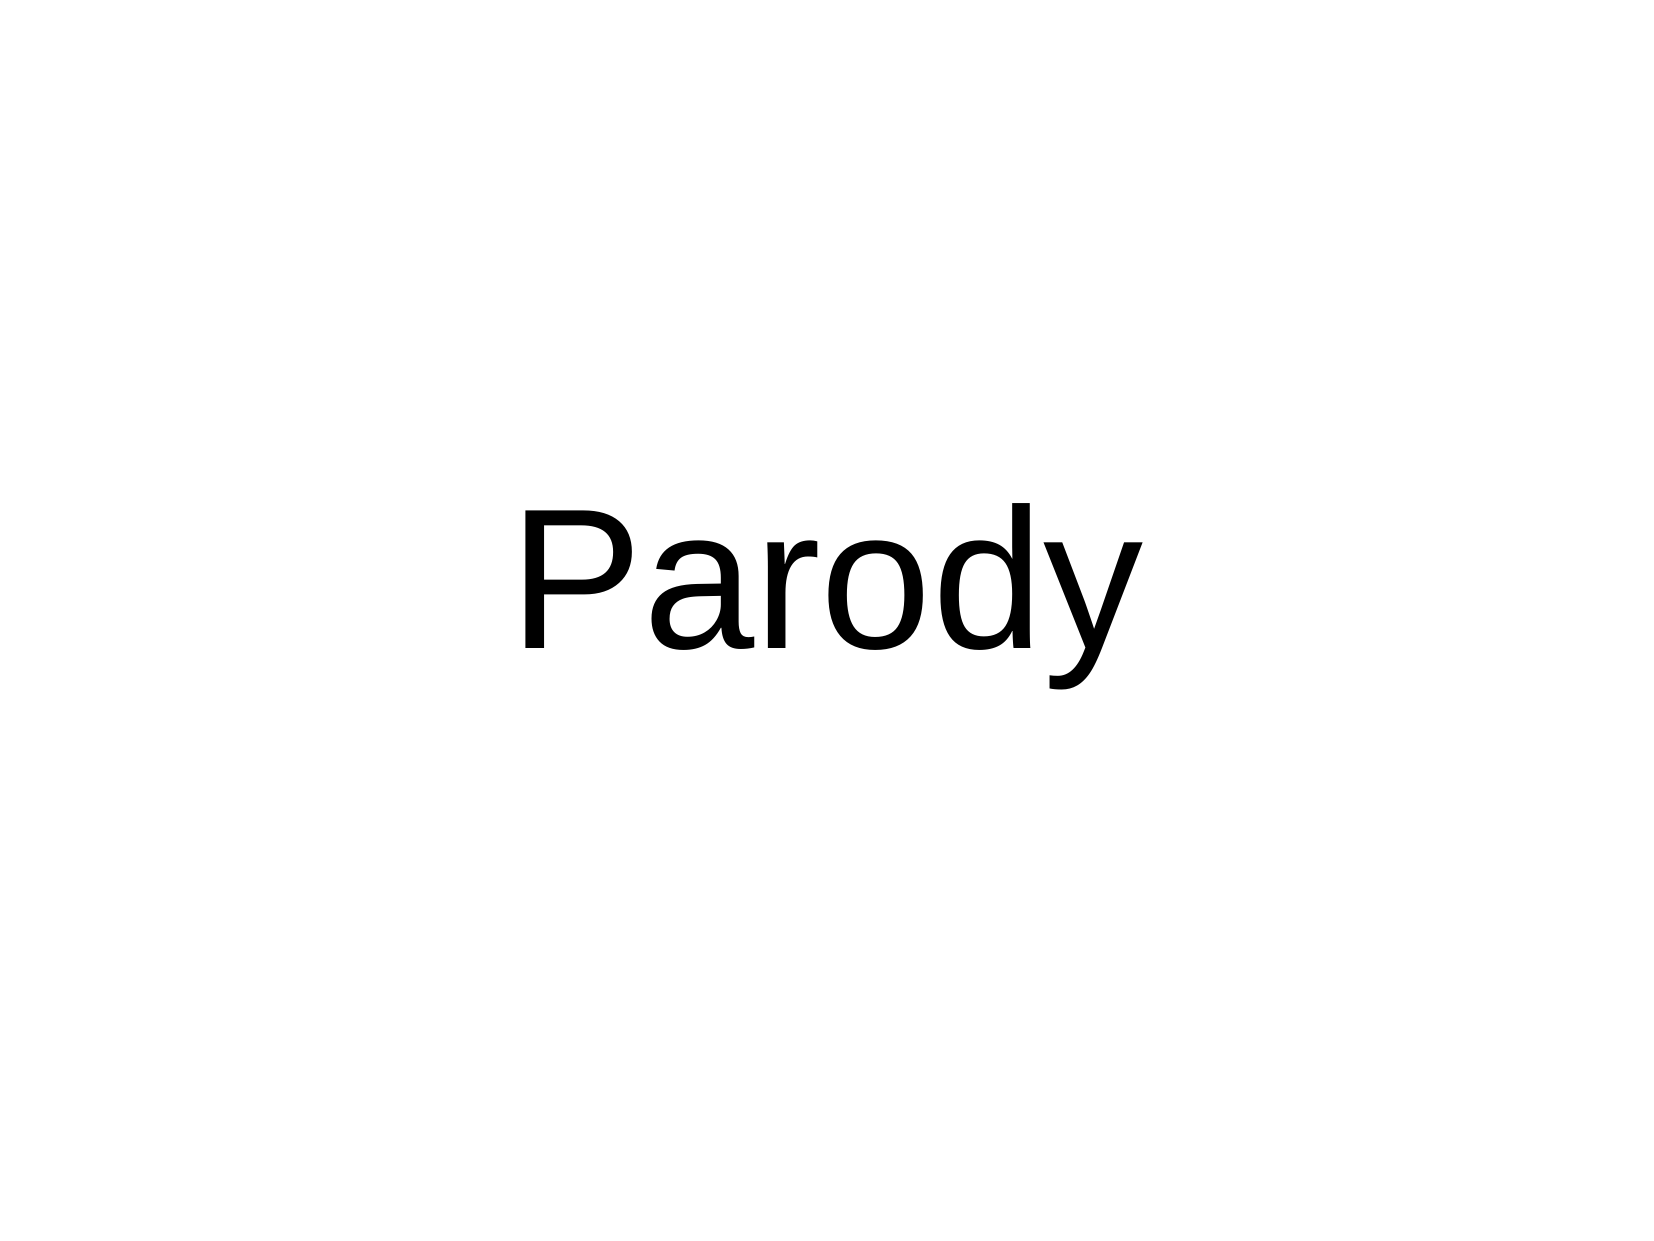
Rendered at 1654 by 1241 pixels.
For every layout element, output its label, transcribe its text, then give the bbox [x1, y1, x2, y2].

subtitle Parody [82, 49, 1571, 1109]
